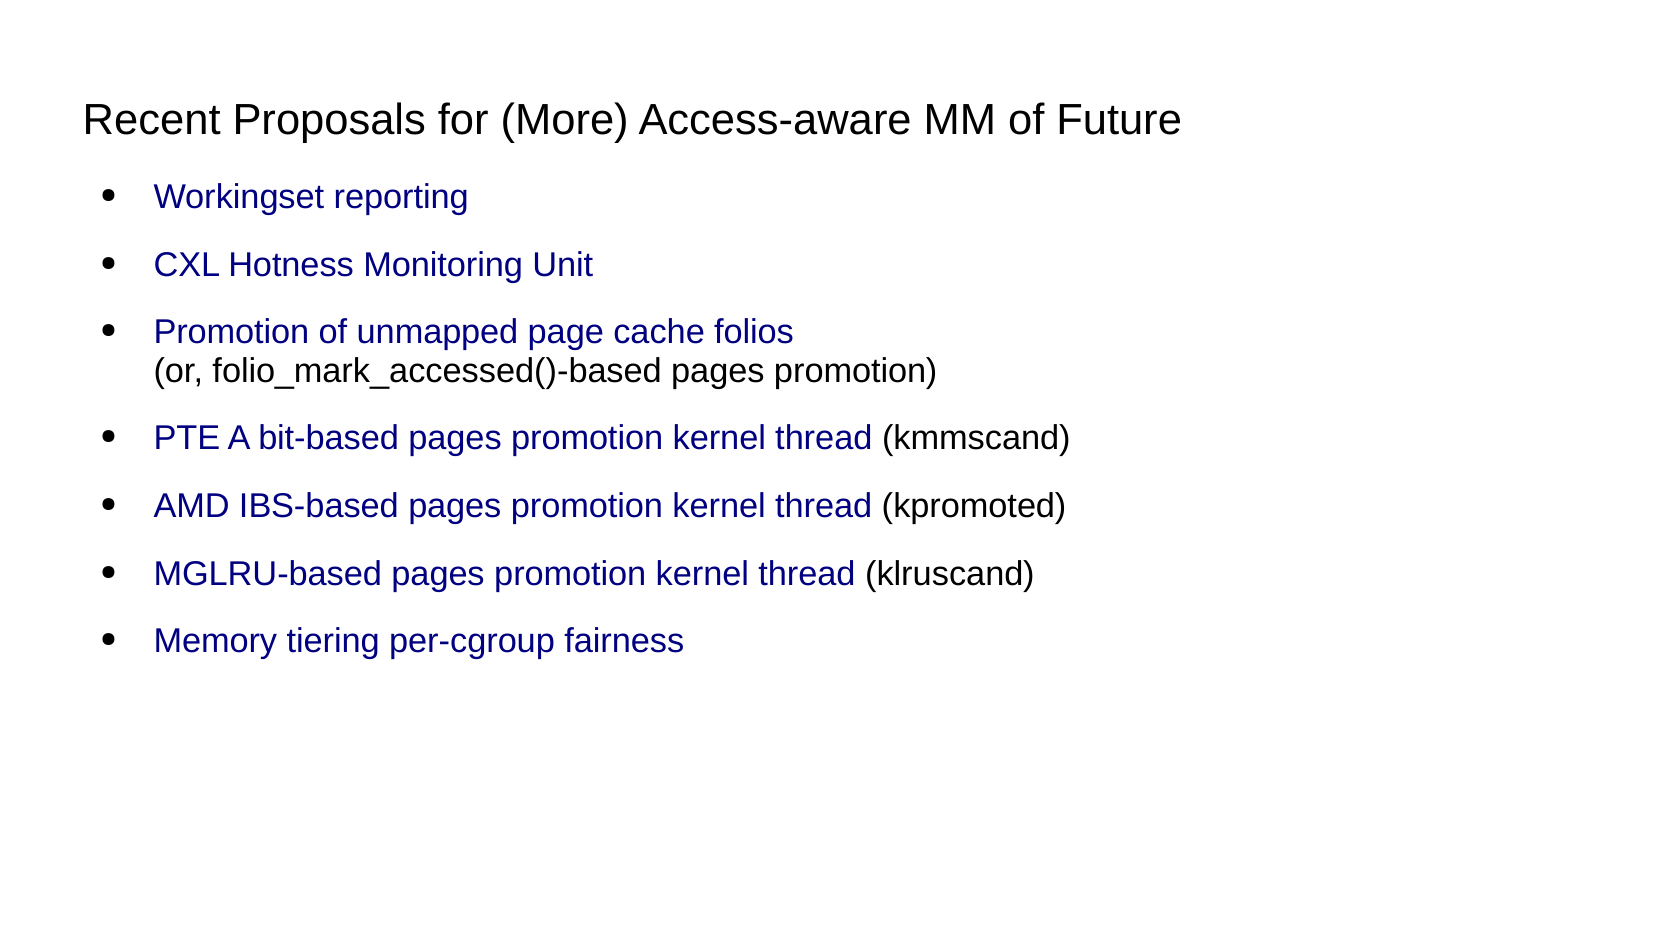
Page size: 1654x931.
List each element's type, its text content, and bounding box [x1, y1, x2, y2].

title Recent Proposals for (More) Access-aware MM of Future [82, 81, 1571, 157]
list Workingset reporting CXL Hotness Monitoring Unit Promotion of unmapped page cache folios (or, folio_mark_accessed()-based pages promotion) PTE A bit-based pages promotion kernel thread (kmmscand) AMD IBS-based pages promotion kernel thread (kpromoted) MGLRU-based pages promotion kernel thread (klruscand) Memory tiering per-cgroup fairness [82, 177, 1571, 833]
